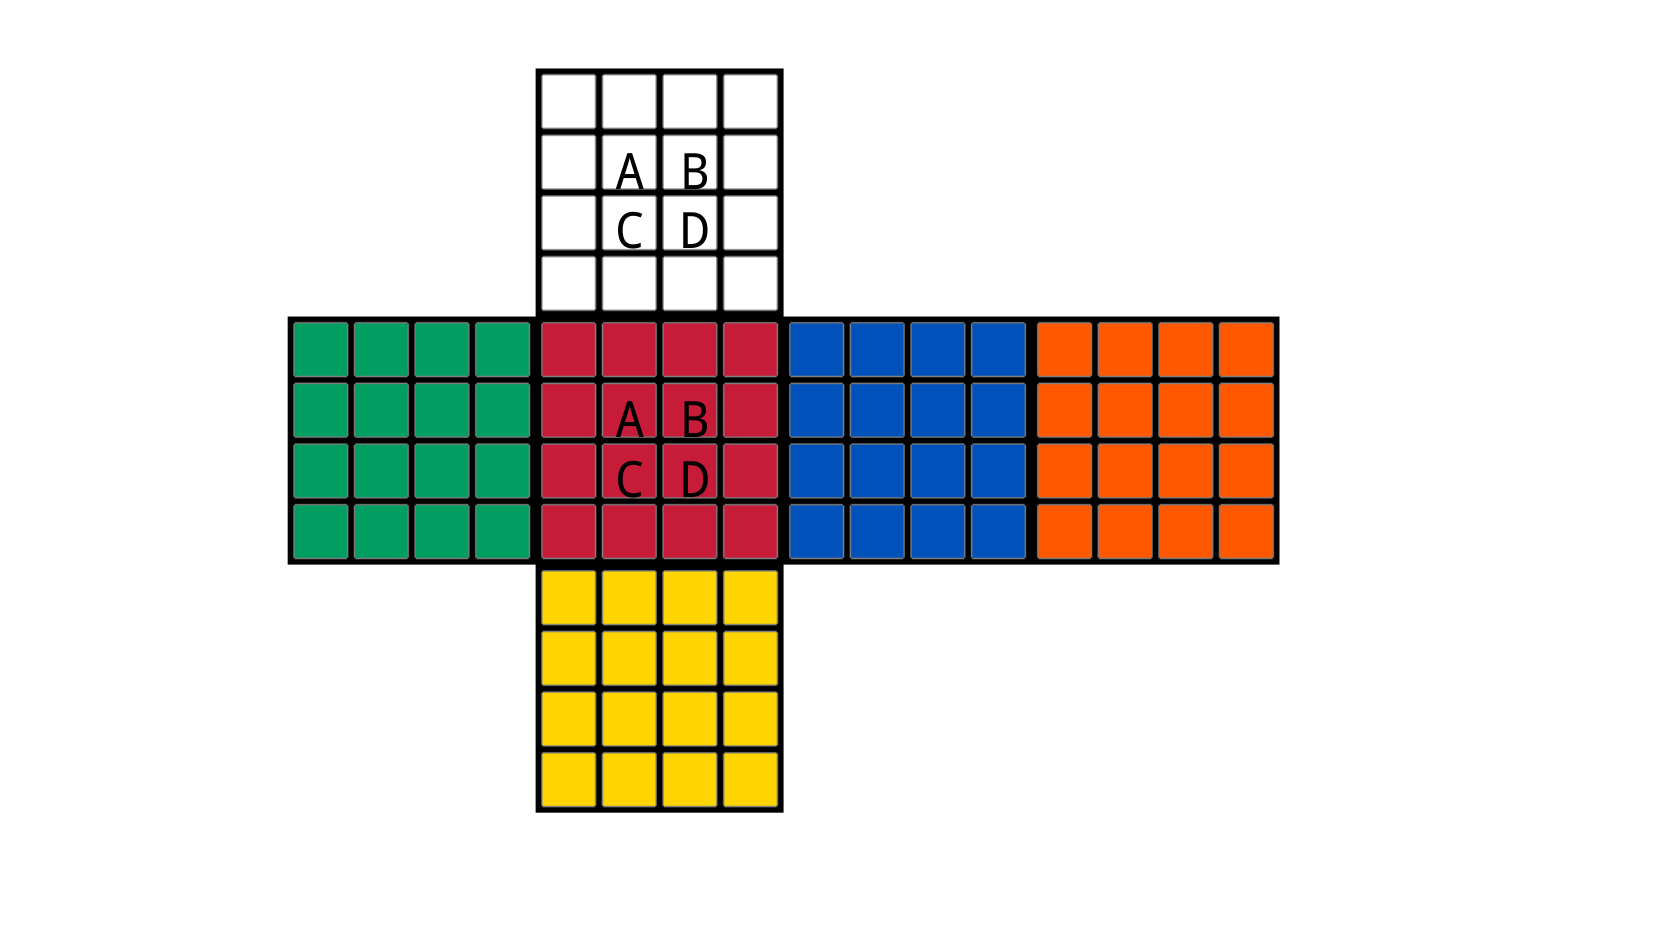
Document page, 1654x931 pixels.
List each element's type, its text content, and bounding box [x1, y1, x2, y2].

text_box B [665, 377, 716, 436]
text_box A [600, 377, 651, 436]
text_box B [665, 129, 716, 188]
picture [259, 59, 1321, 835]
text_box C [600, 436, 651, 508]
text_box A [600, 129, 651, 188]
text_box D [665, 188, 716, 260]
text_box C [600, 188, 651, 260]
text_box D [665, 436, 716, 508]
